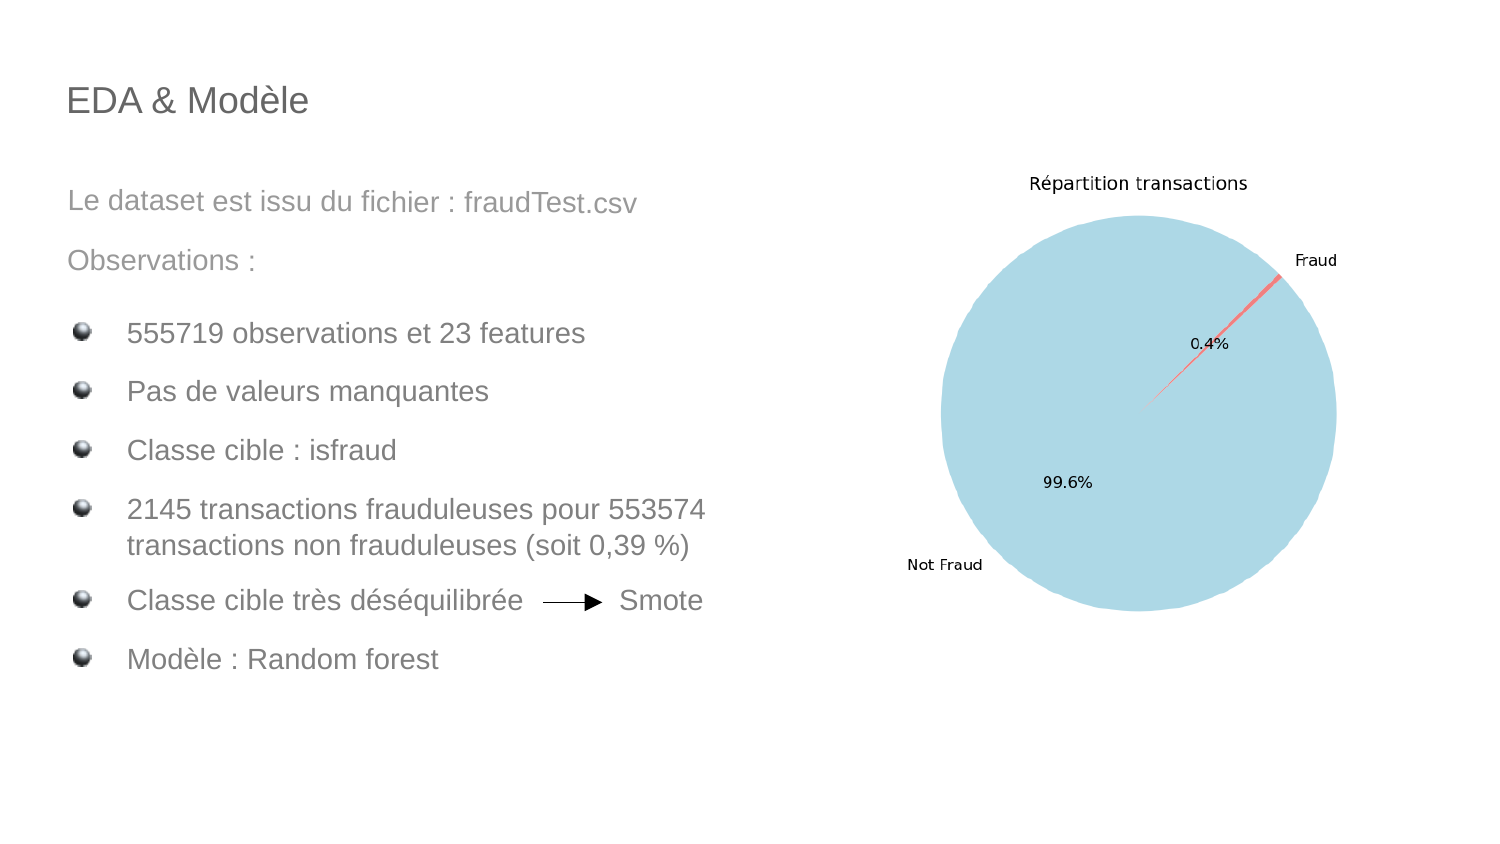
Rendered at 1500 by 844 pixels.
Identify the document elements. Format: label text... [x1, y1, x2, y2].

title EDA & Modèle [51, 61, 579, 130]
list Le dataset est issu du fichier : fraudTest.csv Observations : [52, 173, 897, 311]
picture [897, 165, 1364, 638]
list 555719 observations et 23 features Pas de valeurs manquantes Classe cible : isfraud 2145 transactions frauduleuses pour 553574 transactions non frauduleuses (soit 0,39 %) Classe cible très déséquilibrée Smote Modèle : Random forest [41, 248, 798, 686]
